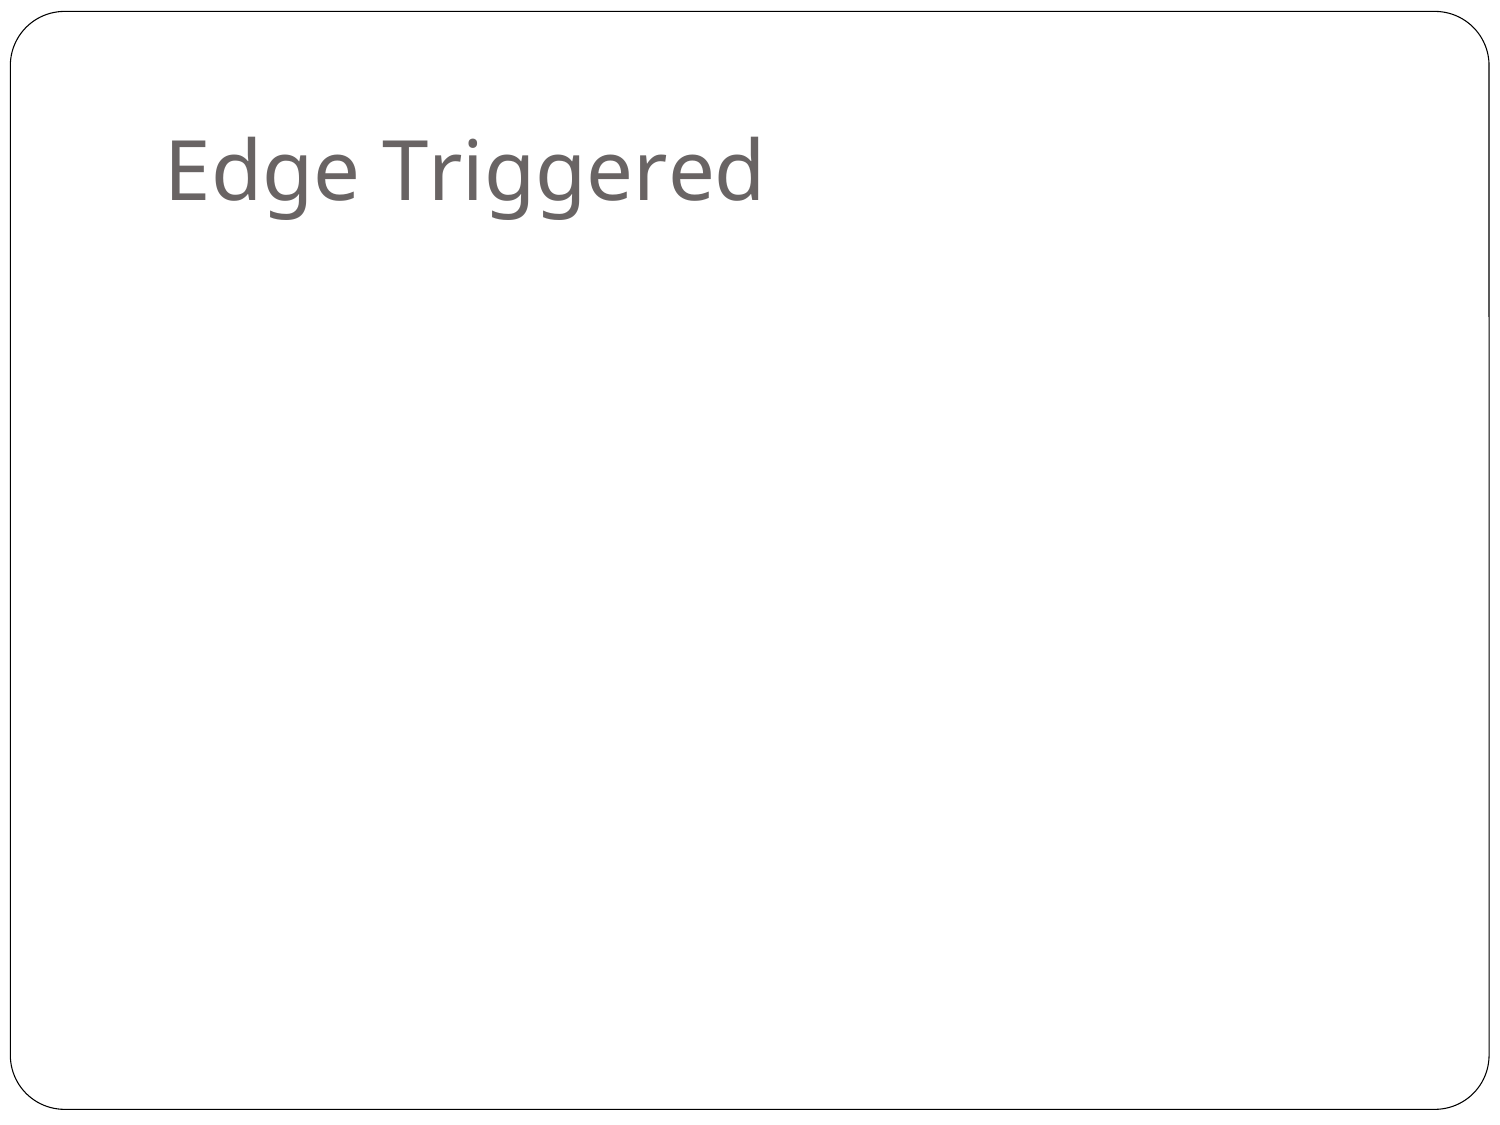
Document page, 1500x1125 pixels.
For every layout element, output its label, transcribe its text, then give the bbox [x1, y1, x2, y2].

title Edge Triggered [150, 9, 1426, 233]
